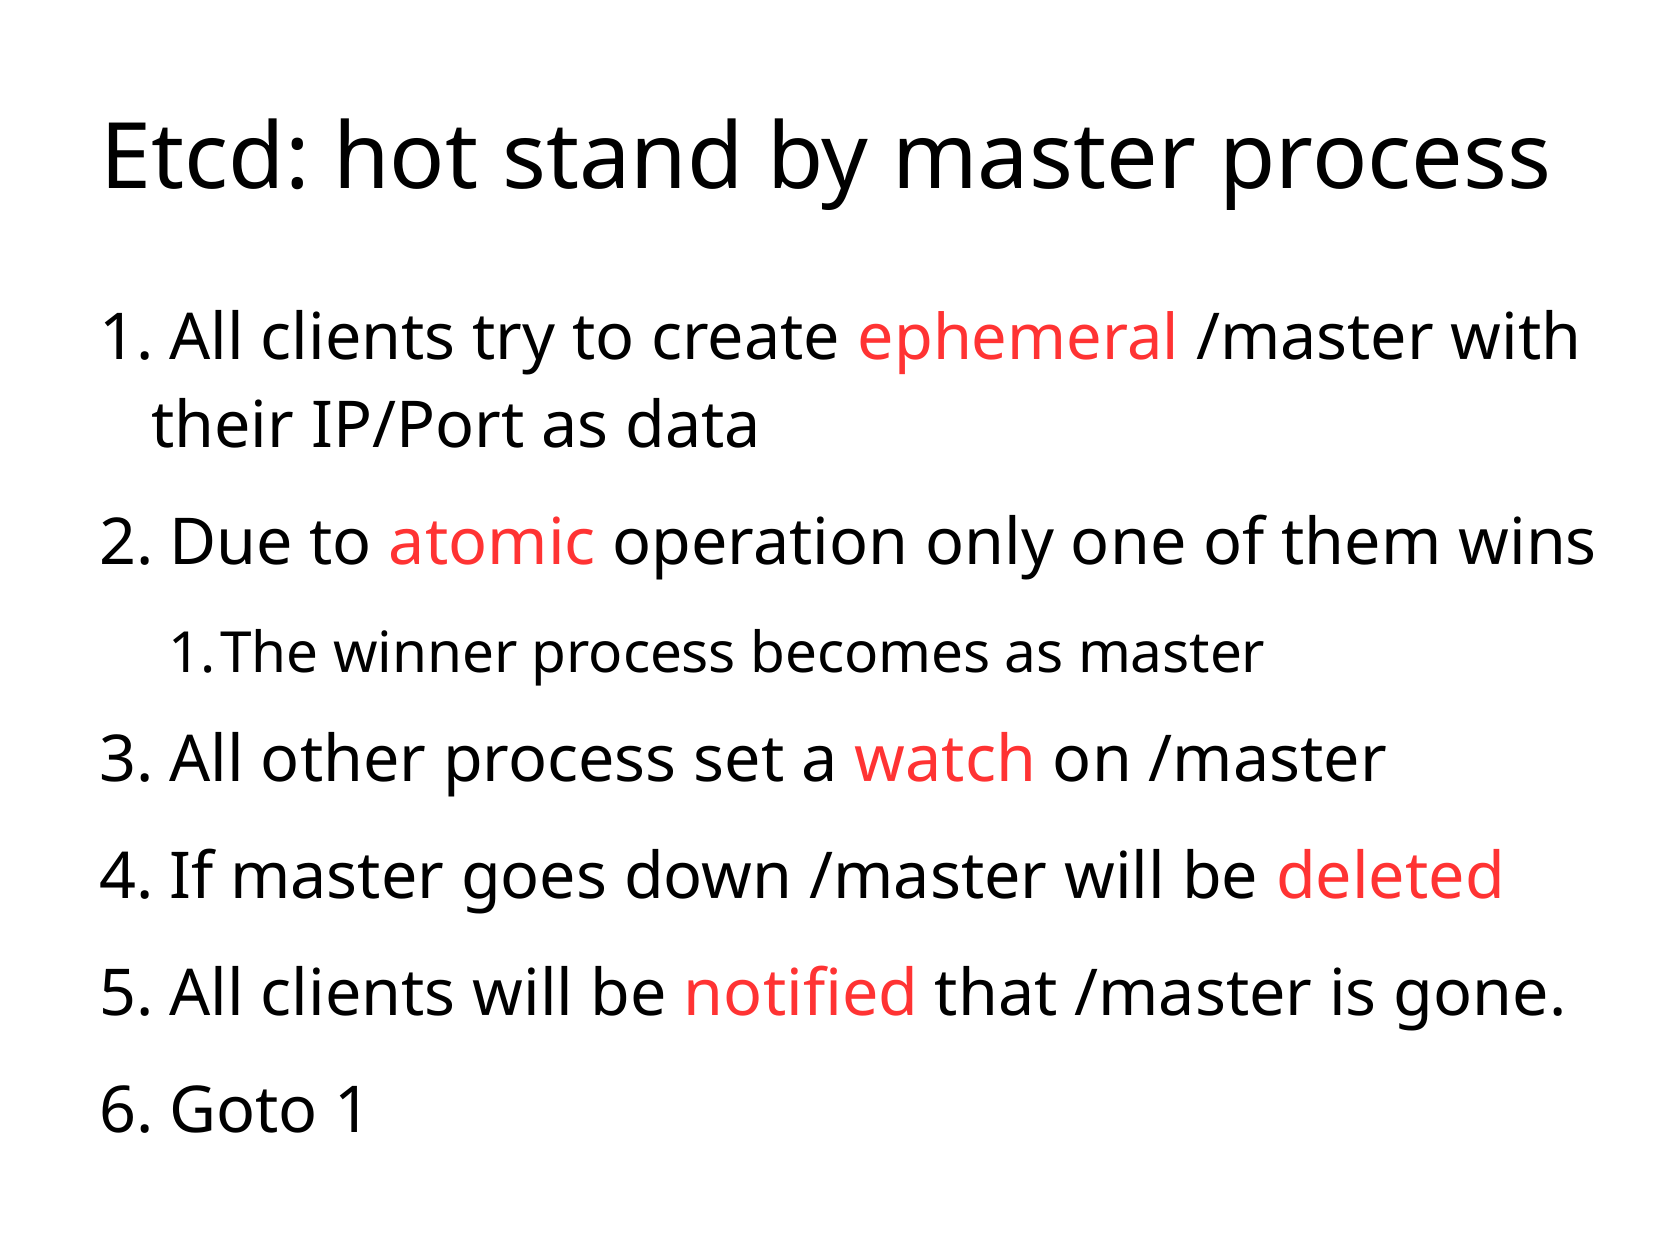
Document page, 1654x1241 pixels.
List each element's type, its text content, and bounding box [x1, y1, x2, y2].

list All clients try to create ephemeral /master with their IP/Port as data Due to atomic operation only one of them wins The winner process becomes as master All other process set a watch on /master If master goes down /master will be deleted All clients will be notified that /master is gone. Goto 1 [82, 290, 1600, 1200]
title Etcd: hot stand by master process [82, 49, 1571, 257]
